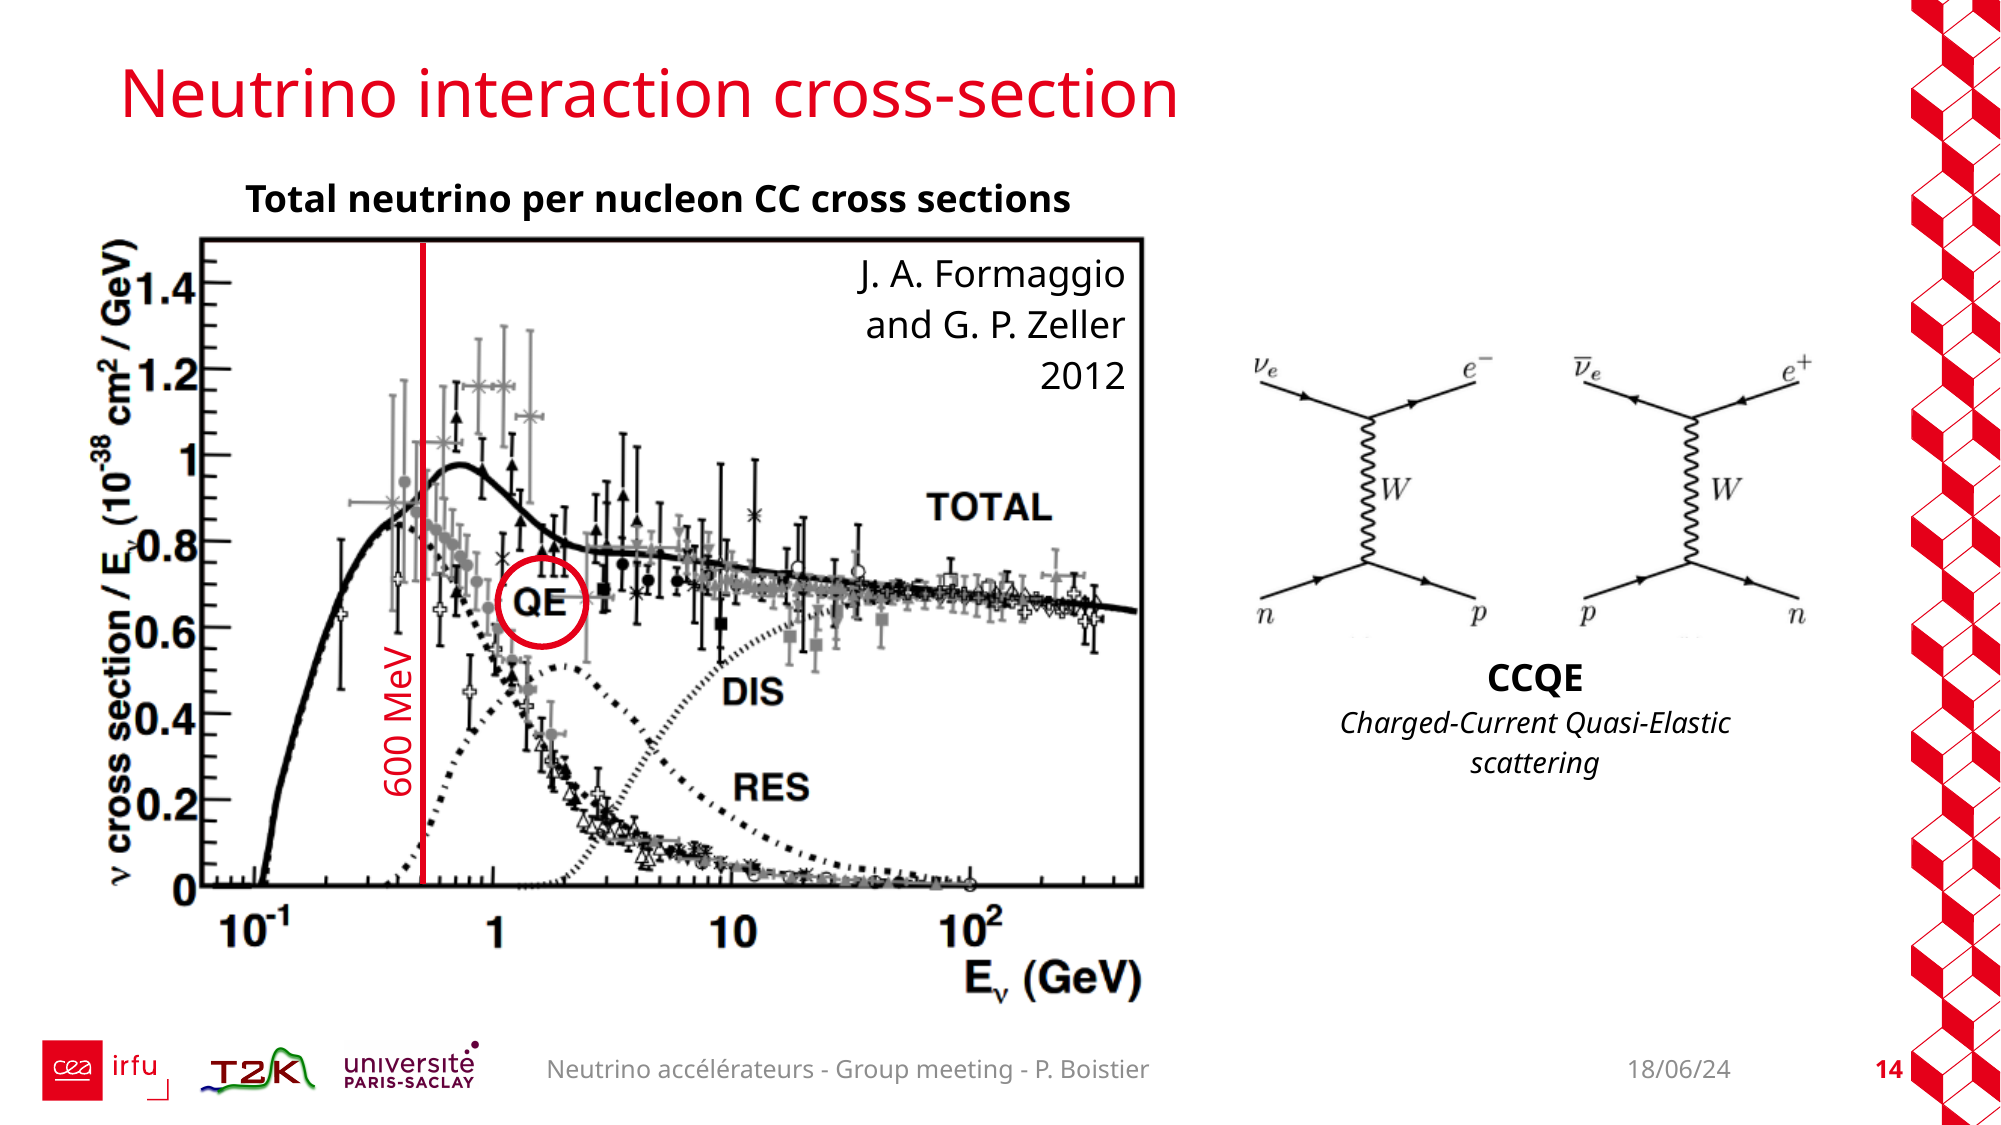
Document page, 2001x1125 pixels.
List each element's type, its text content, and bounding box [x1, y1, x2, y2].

text_box CCQE Charged-Current Quasi-Elastic scattering [1269, 643, 1802, 794]
title Neutrino interaction cross-section [119, 52, 1881, 196]
picture [344, 1040, 479, 1089]
picture [80, 220, 1172, 1010]
text_box 600 MeV [363, 607, 432, 814]
picture [196, 1040, 318, 1101]
picture [1254, 348, 1817, 638]
text_box J. A. Formaggio and G. P. Zeller 2012 [770, 286, 1141, 413]
text_box Total neutrino per nucleon CC cross sections [230, 165, 1205, 286]
